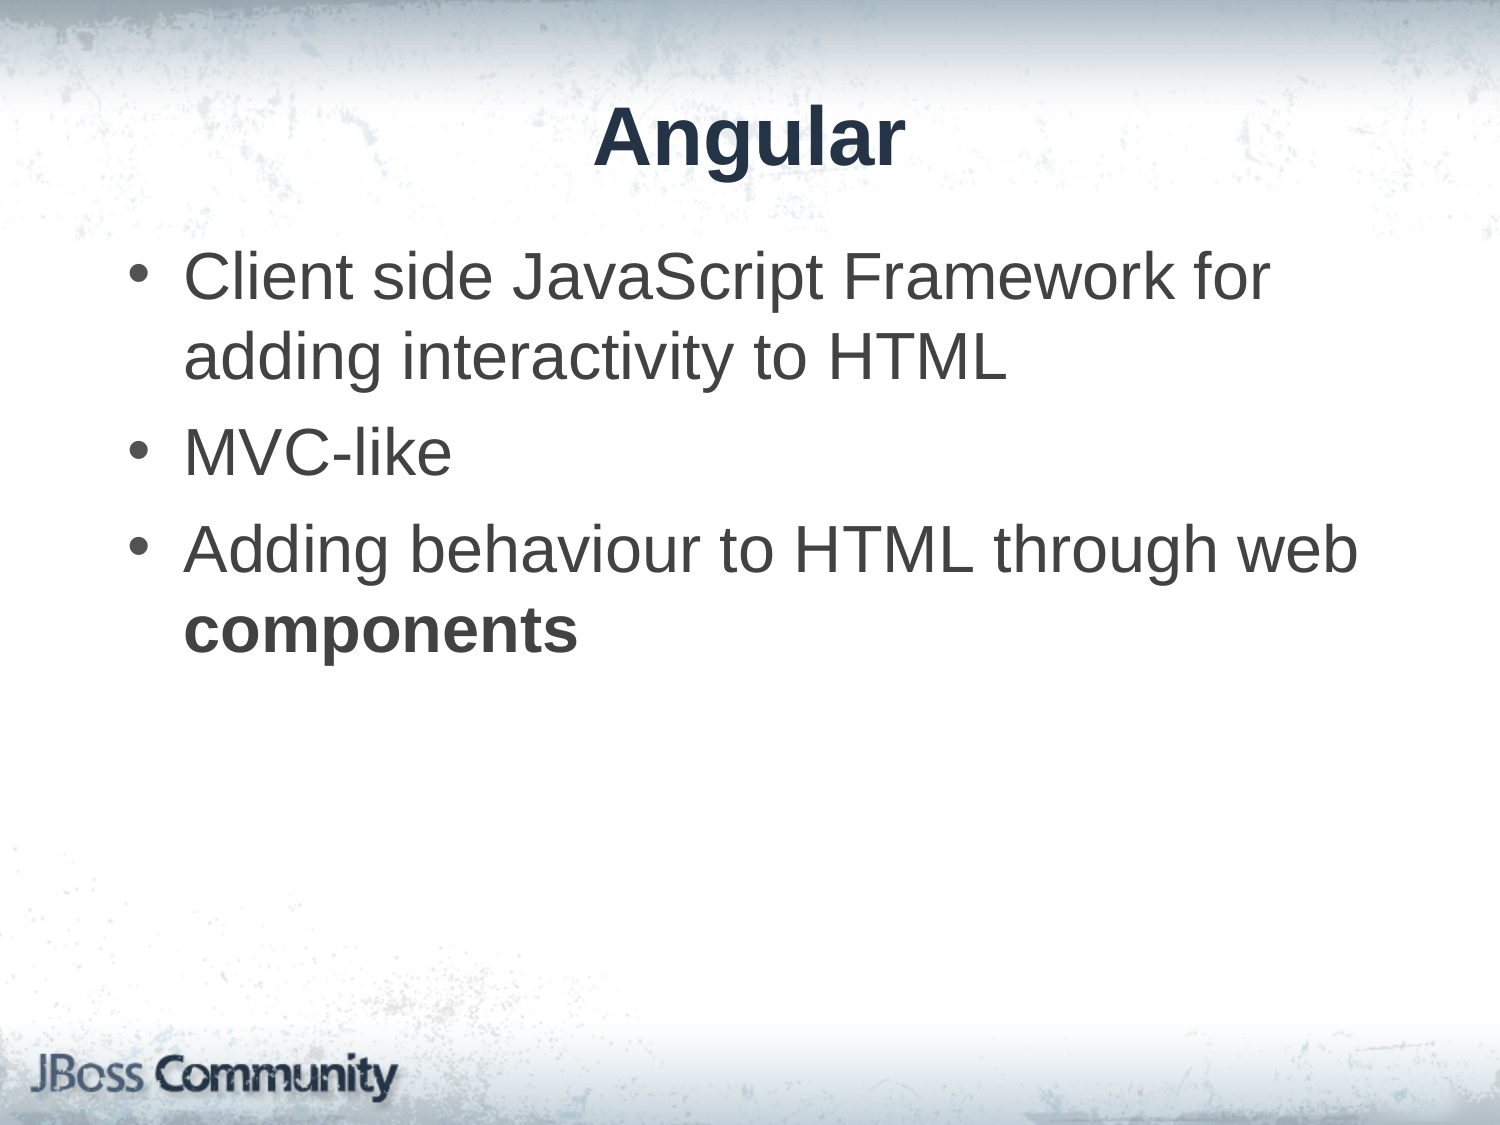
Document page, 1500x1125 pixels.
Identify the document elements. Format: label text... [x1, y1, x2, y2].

list Client side JavaScript Framework for adding interactivity to HTML MVC-like Adding behaviour to HTML through web components [112, 224, 1388, 1023]
picture [0, 0, 1500, 1125]
title Angular [112, 38, 1388, 224]
